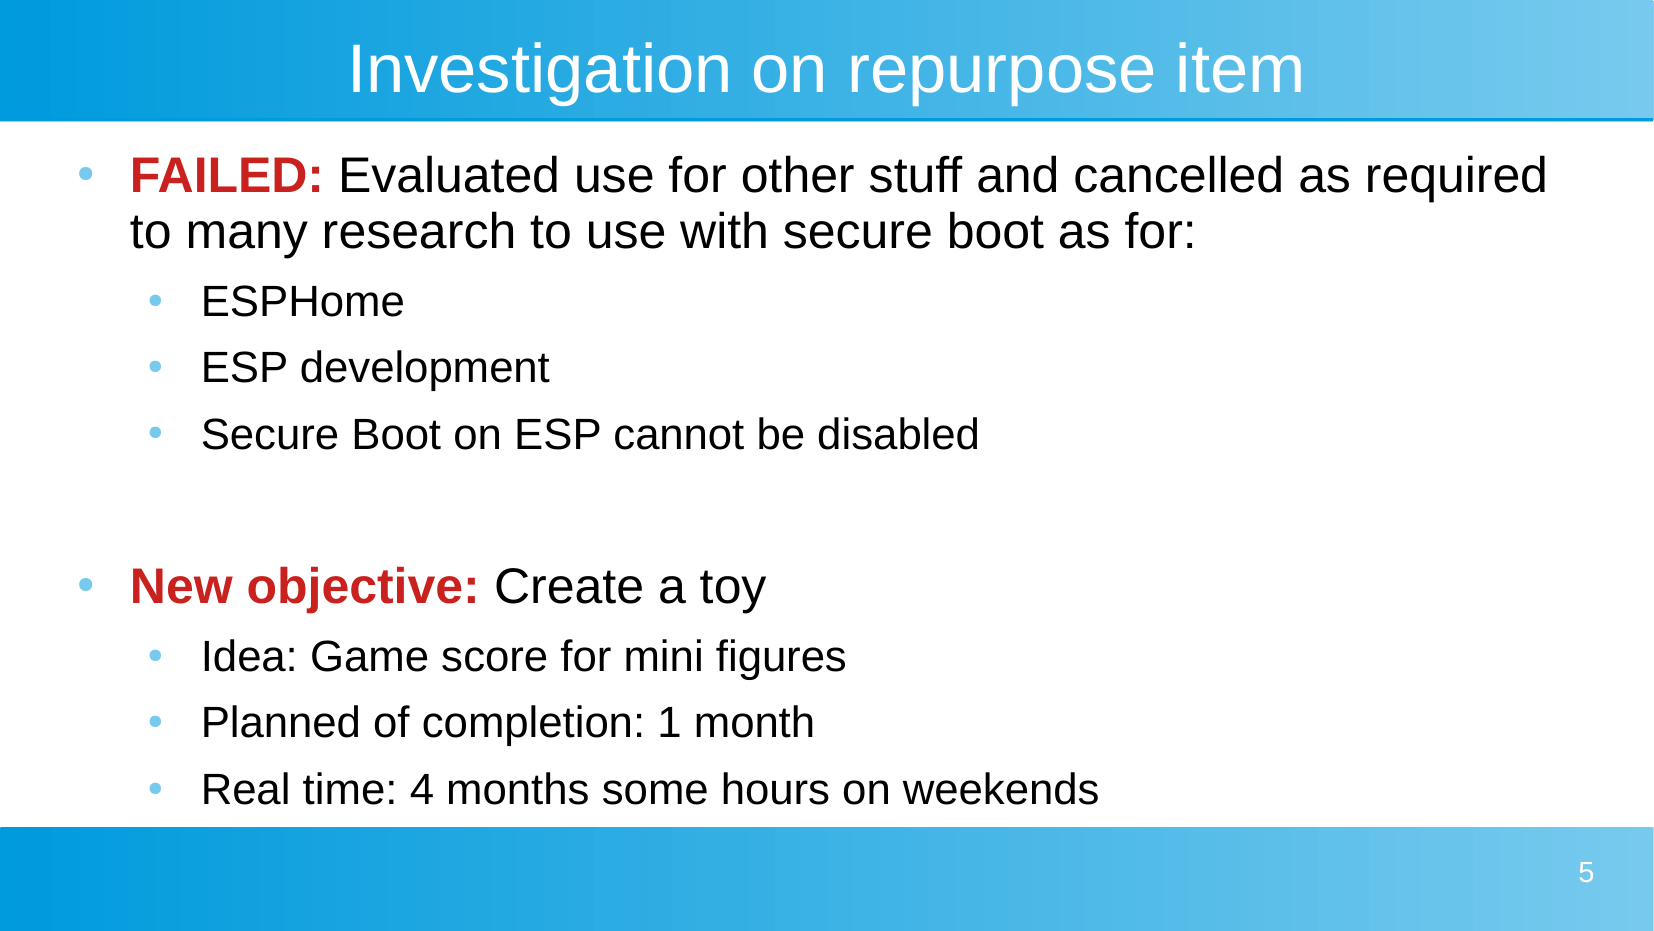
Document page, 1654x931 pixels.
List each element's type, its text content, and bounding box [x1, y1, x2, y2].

list FAILED: Evaluated use for other stuff and cancelled as required to many research to use with secure boot as for: ESPHome ESP development Secure Boot on ESP cannot be disabled New objective: Create a toy Idea: Game score for mini figures Planned of completion: 1 month Real time: 4 months some hours on weekends [59, 147, 1595, 739]
title Investigation on repurpose item [59, 29, 1595, 108]
